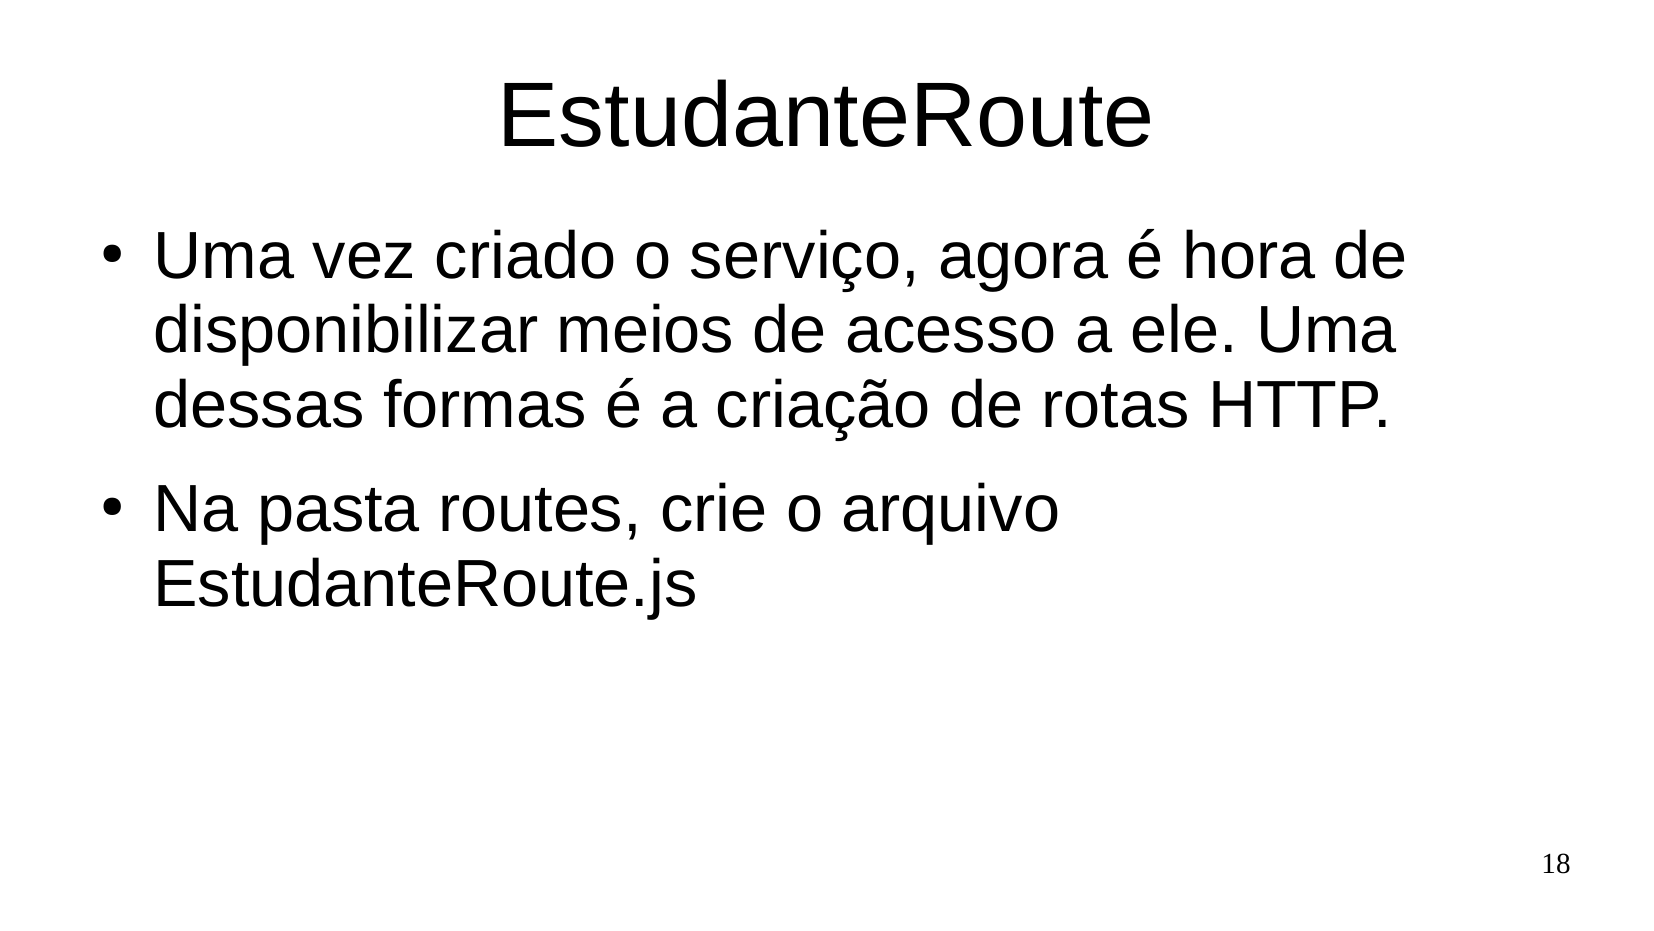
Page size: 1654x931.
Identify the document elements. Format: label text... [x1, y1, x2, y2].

title EstudanteRoute [82, 37, 1571, 193]
list Uma vez criado o serviço, agora é hora de disponibilizar meios de acesso a ele. Uma dessas formas é a criação de rotas HTTP. Na pasta routes, crie o arquivo EstudanteRoute.js [82, 217, 1571, 758]
